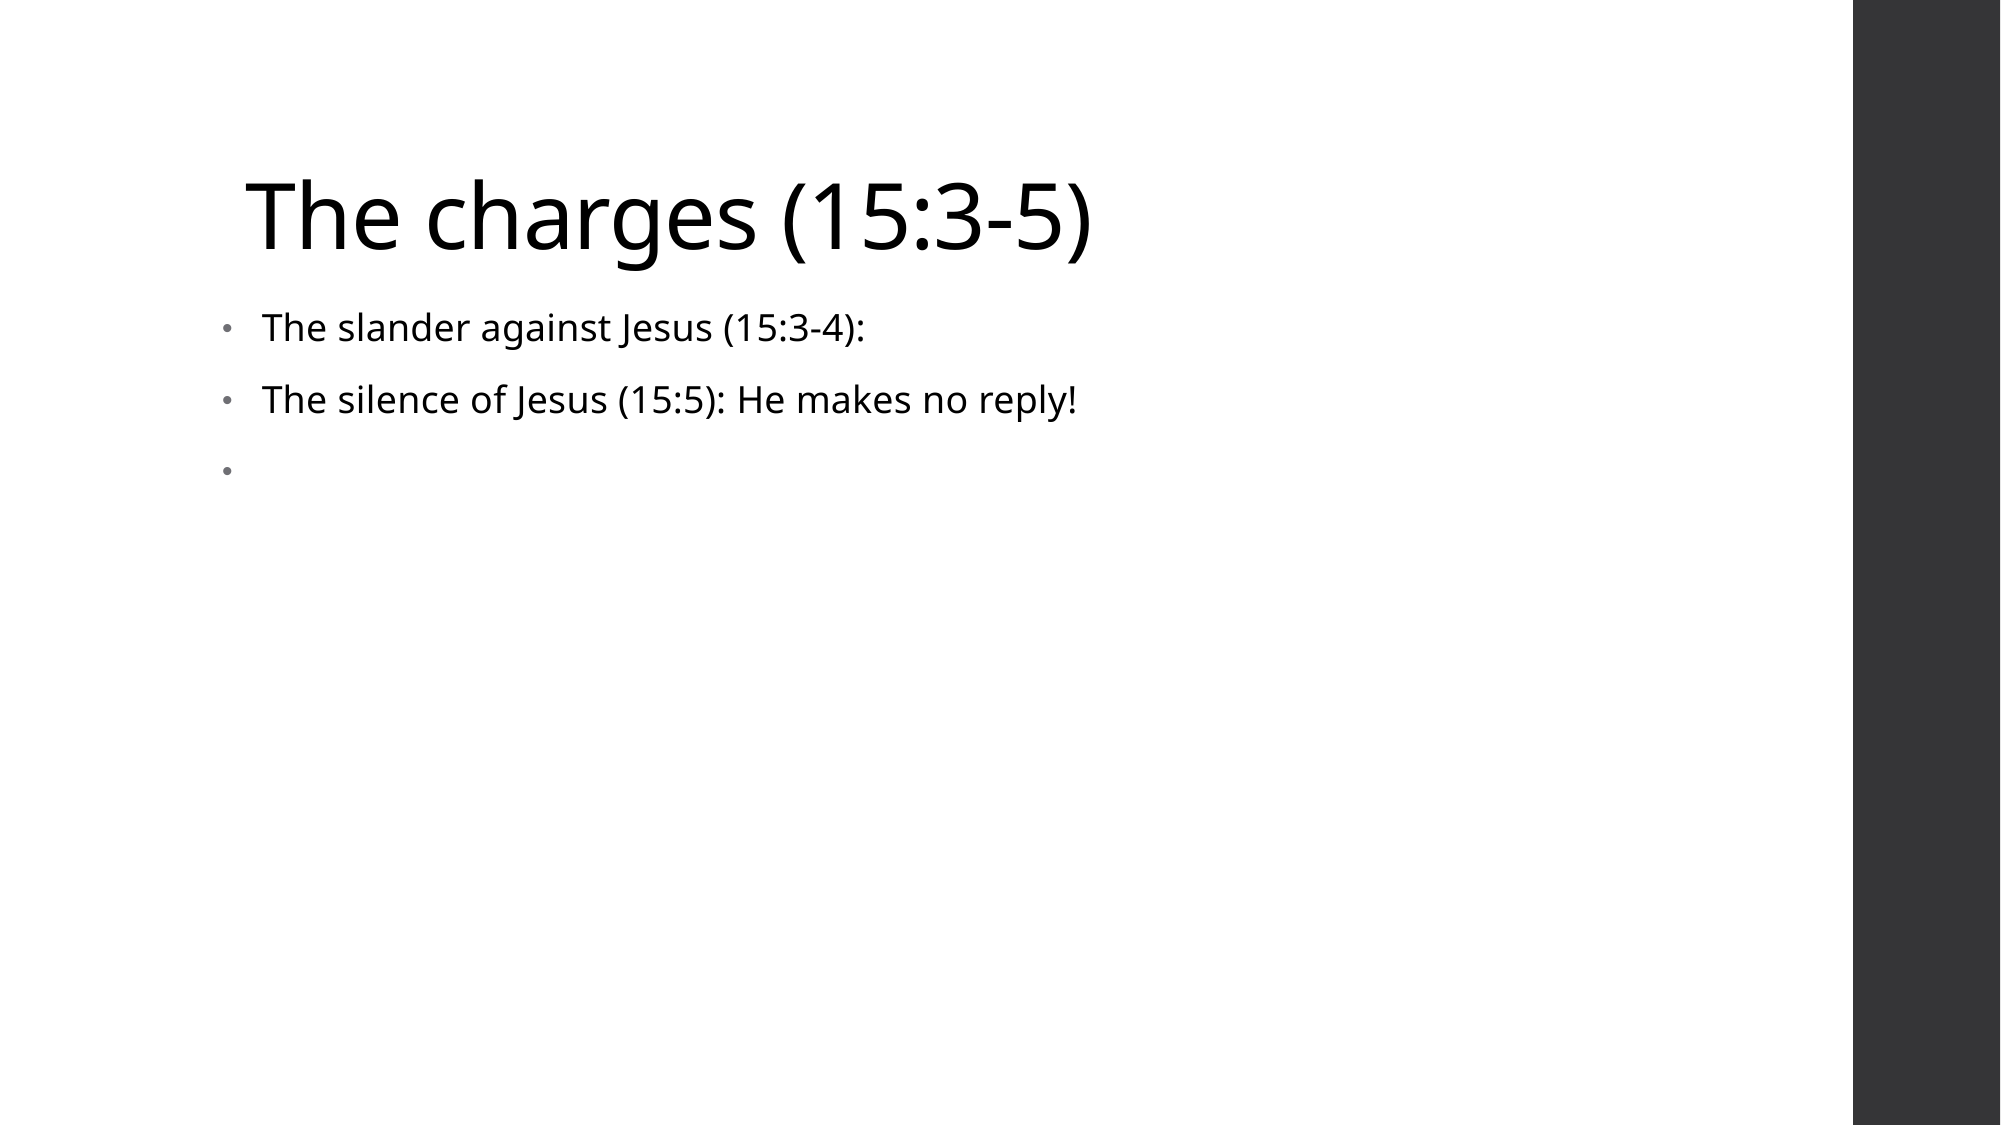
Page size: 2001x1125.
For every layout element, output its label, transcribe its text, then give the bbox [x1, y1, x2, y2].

title The charges (15:3-5) [206, 60, 1797, 278]
list The slander against Jesus (15:3-4): The silence of Jesus (15:5): He makes no reply! [206, 299, 1617, 1014]
